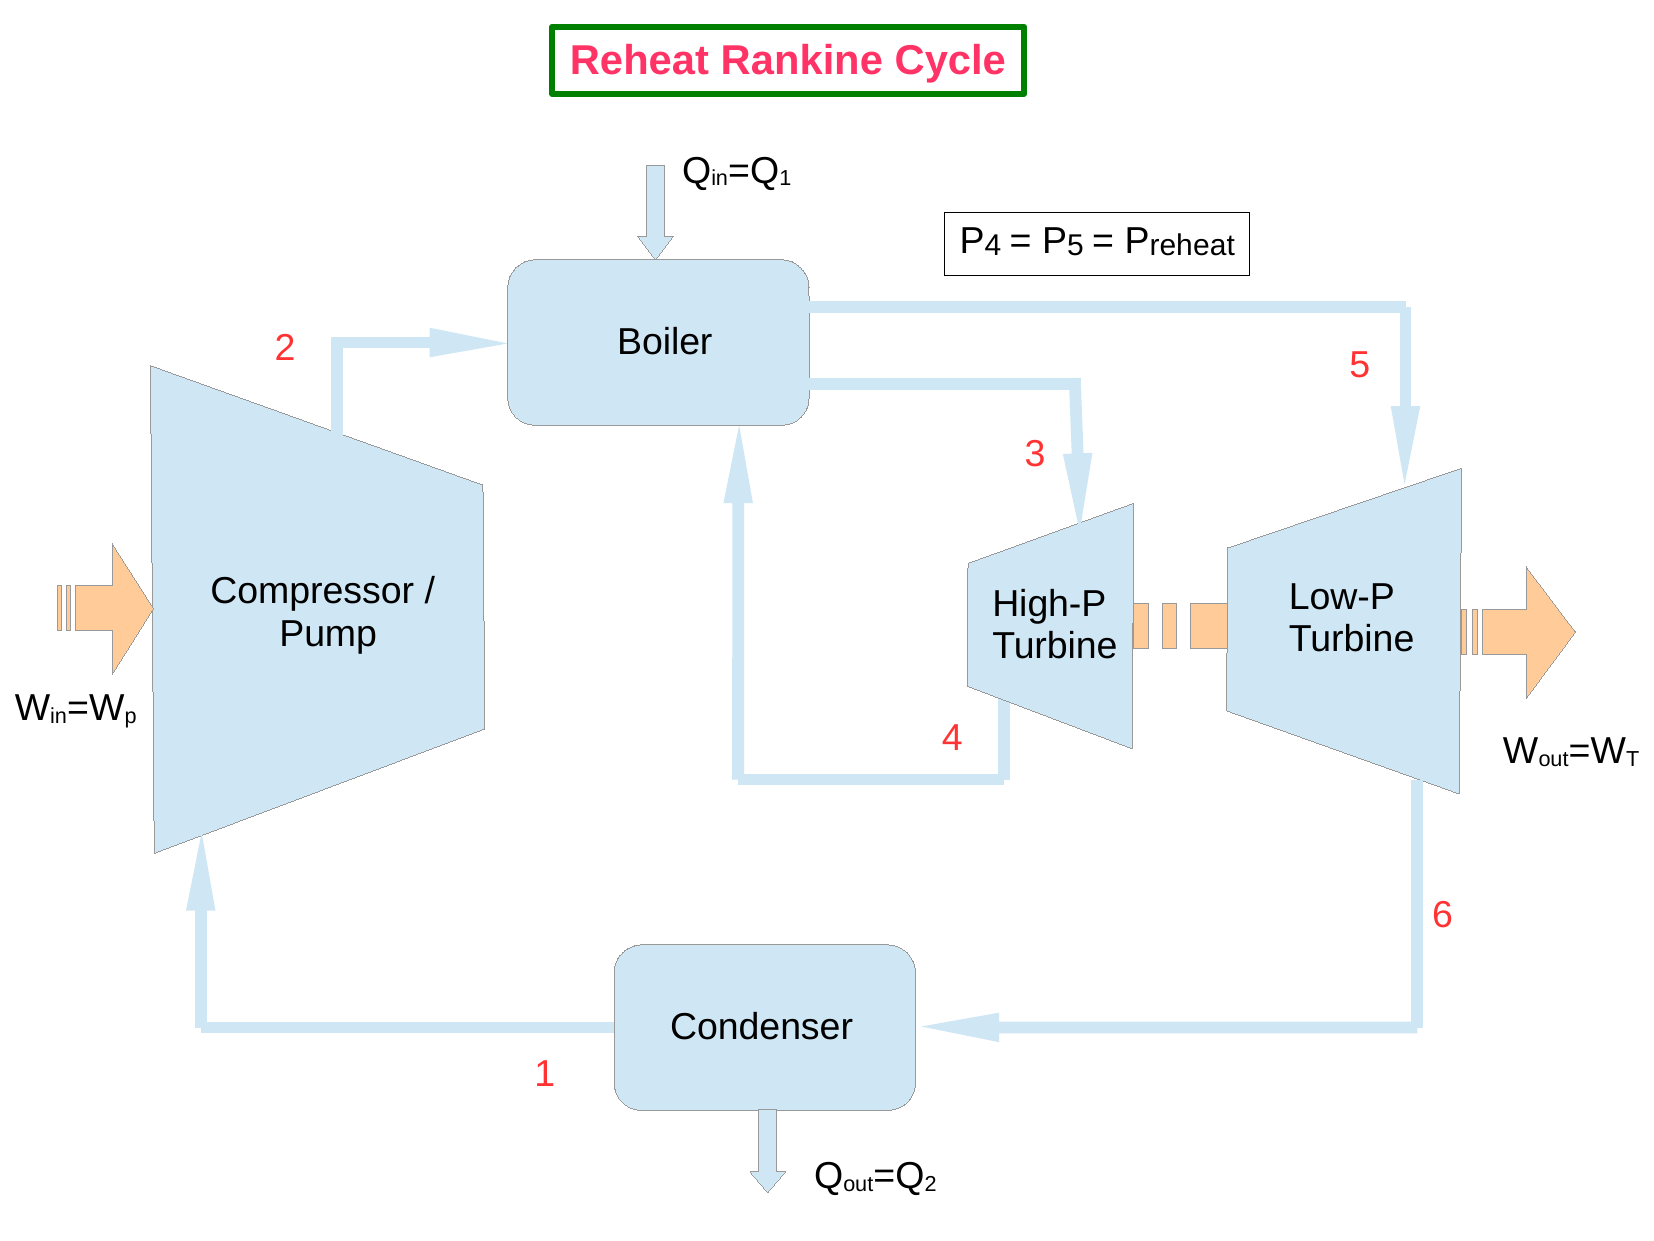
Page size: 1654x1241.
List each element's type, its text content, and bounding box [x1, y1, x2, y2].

text_box [1482, 566, 1576, 699]
text_box [507, 165, 810, 426]
text_box 1 [519, 1045, 579, 1117]
text_box [1472, 609, 1478, 655]
text_box [57, 585, 62, 631]
text_box Qout=Q2 [799, 1147, 952, 1217]
text_box [75, 365, 485, 854]
text_box High-P Turbine [977, 575, 1133, 675]
text_box [1190, 468, 1467, 794]
text_box 2 [259, 318, 319, 379]
text_box [967, 503, 1149, 749]
text_box [66, 585, 71, 631]
text_box Compressor / Pump [195, 562, 461, 662]
text_box P4 = P5 = Preheat [944, 212, 1250, 276]
text_box Qin=Q1 [667, 141, 807, 211]
text_box 5 [1334, 336, 1394, 414]
text_box Win=Wp [0, 679, 166, 749]
text_box Reheat Rankine Cycle [552, 26, 1025, 94]
text_box [1162, 603, 1177, 649]
text_box Condenser [655, 998, 868, 1055]
text_box Wout=WT [1488, 722, 1654, 792]
text_box 6 [1417, 885, 1489, 957]
text_box Boiler [602, 313, 728, 370]
text_box [614, 944, 916, 1193]
text_box Low-P Turbine [1274, 568, 1430, 668]
text_box 3 [1009, 425, 1058, 502]
text_box 4 [927, 708, 987, 786]
